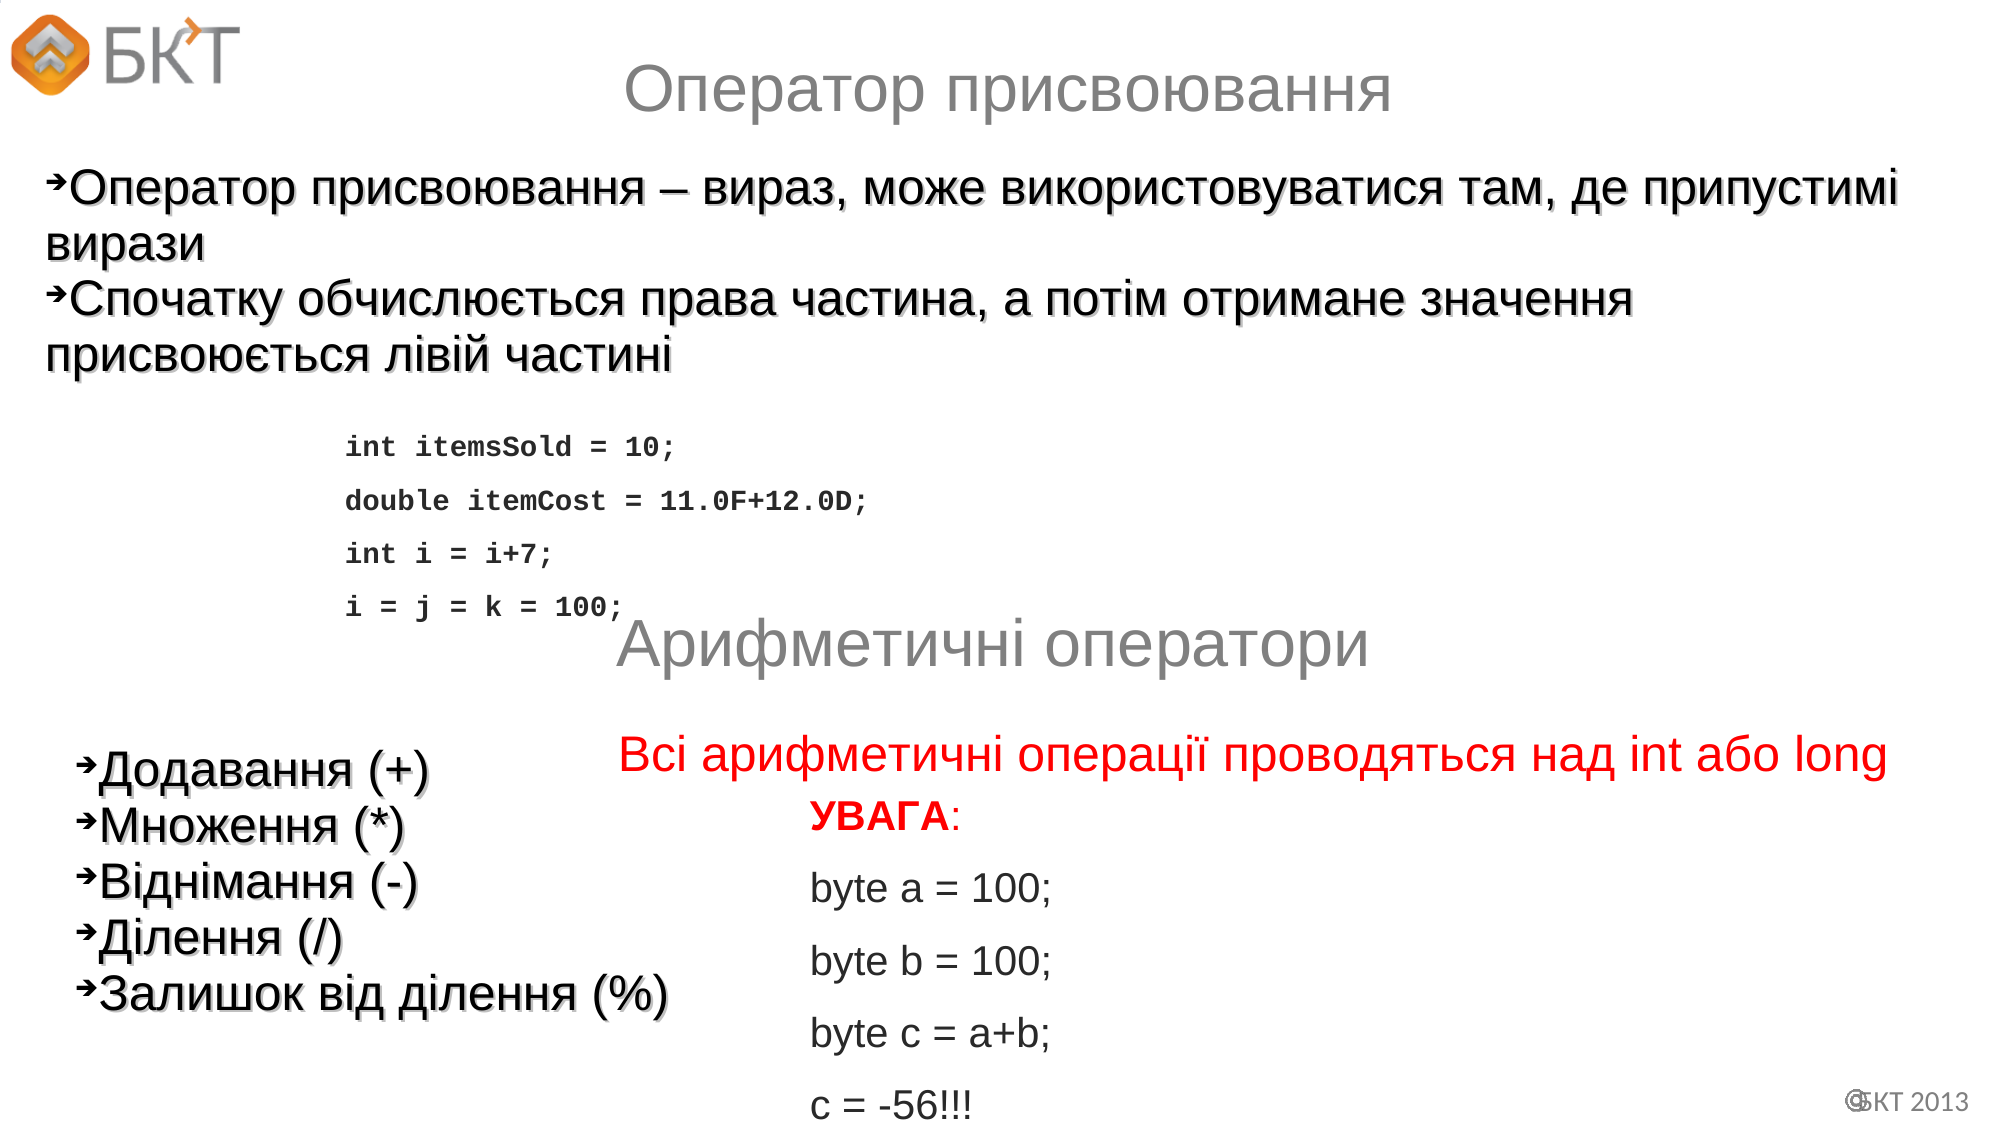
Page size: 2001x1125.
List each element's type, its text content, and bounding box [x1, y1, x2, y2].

text_box Арифметичні оператори [592, 600, 1396, 690]
text_box Всі арифметичні операції проводяться над int або long [603, 720, 1939, 791]
text_box Оператор присвоювання [607, 45, 1411, 135]
picture [1845, 1084, 1867, 1116]
text_box УВАГА: byte a = 100; byte b = 100; byte c = a+b; c = -56!!! [795, 785, 1080, 1125]
text_box int itemsSold = 10; double itemCost = 11.0F+12.0D; int i = i+7; i = j = k = 100; [30, 419, 1081, 630]
picture [4, 9, 250, 97]
text_box Додавання (+) Множення (*) Віднімання (-) Ділення (/) Залишок від ділення (%) [60, 735, 736, 1066]
text_box Оператор присвоювання – вираз, може використовуватися там, де припустимі вирази Спочатку обчислюється права частина, а потім отримане значення присвоюється лівій частині [30, 152, 1981, 390]
